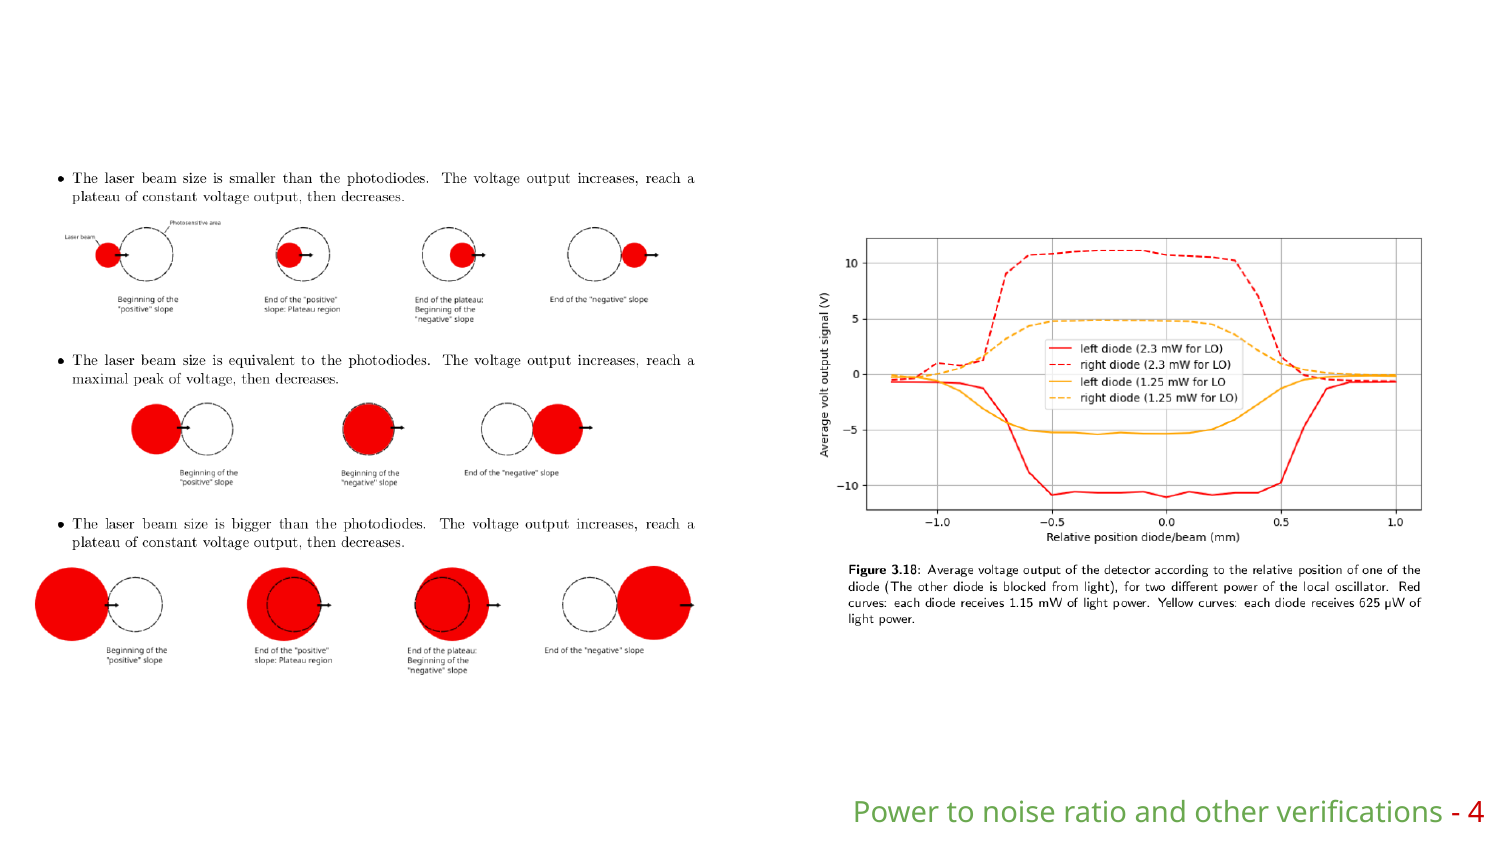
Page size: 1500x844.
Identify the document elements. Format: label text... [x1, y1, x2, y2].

text_box Power to noise ratio and other verifications - 4 [344, 778, 1500, 844]
picture [22, 158, 703, 685]
picture [766, 206, 1474, 638]
